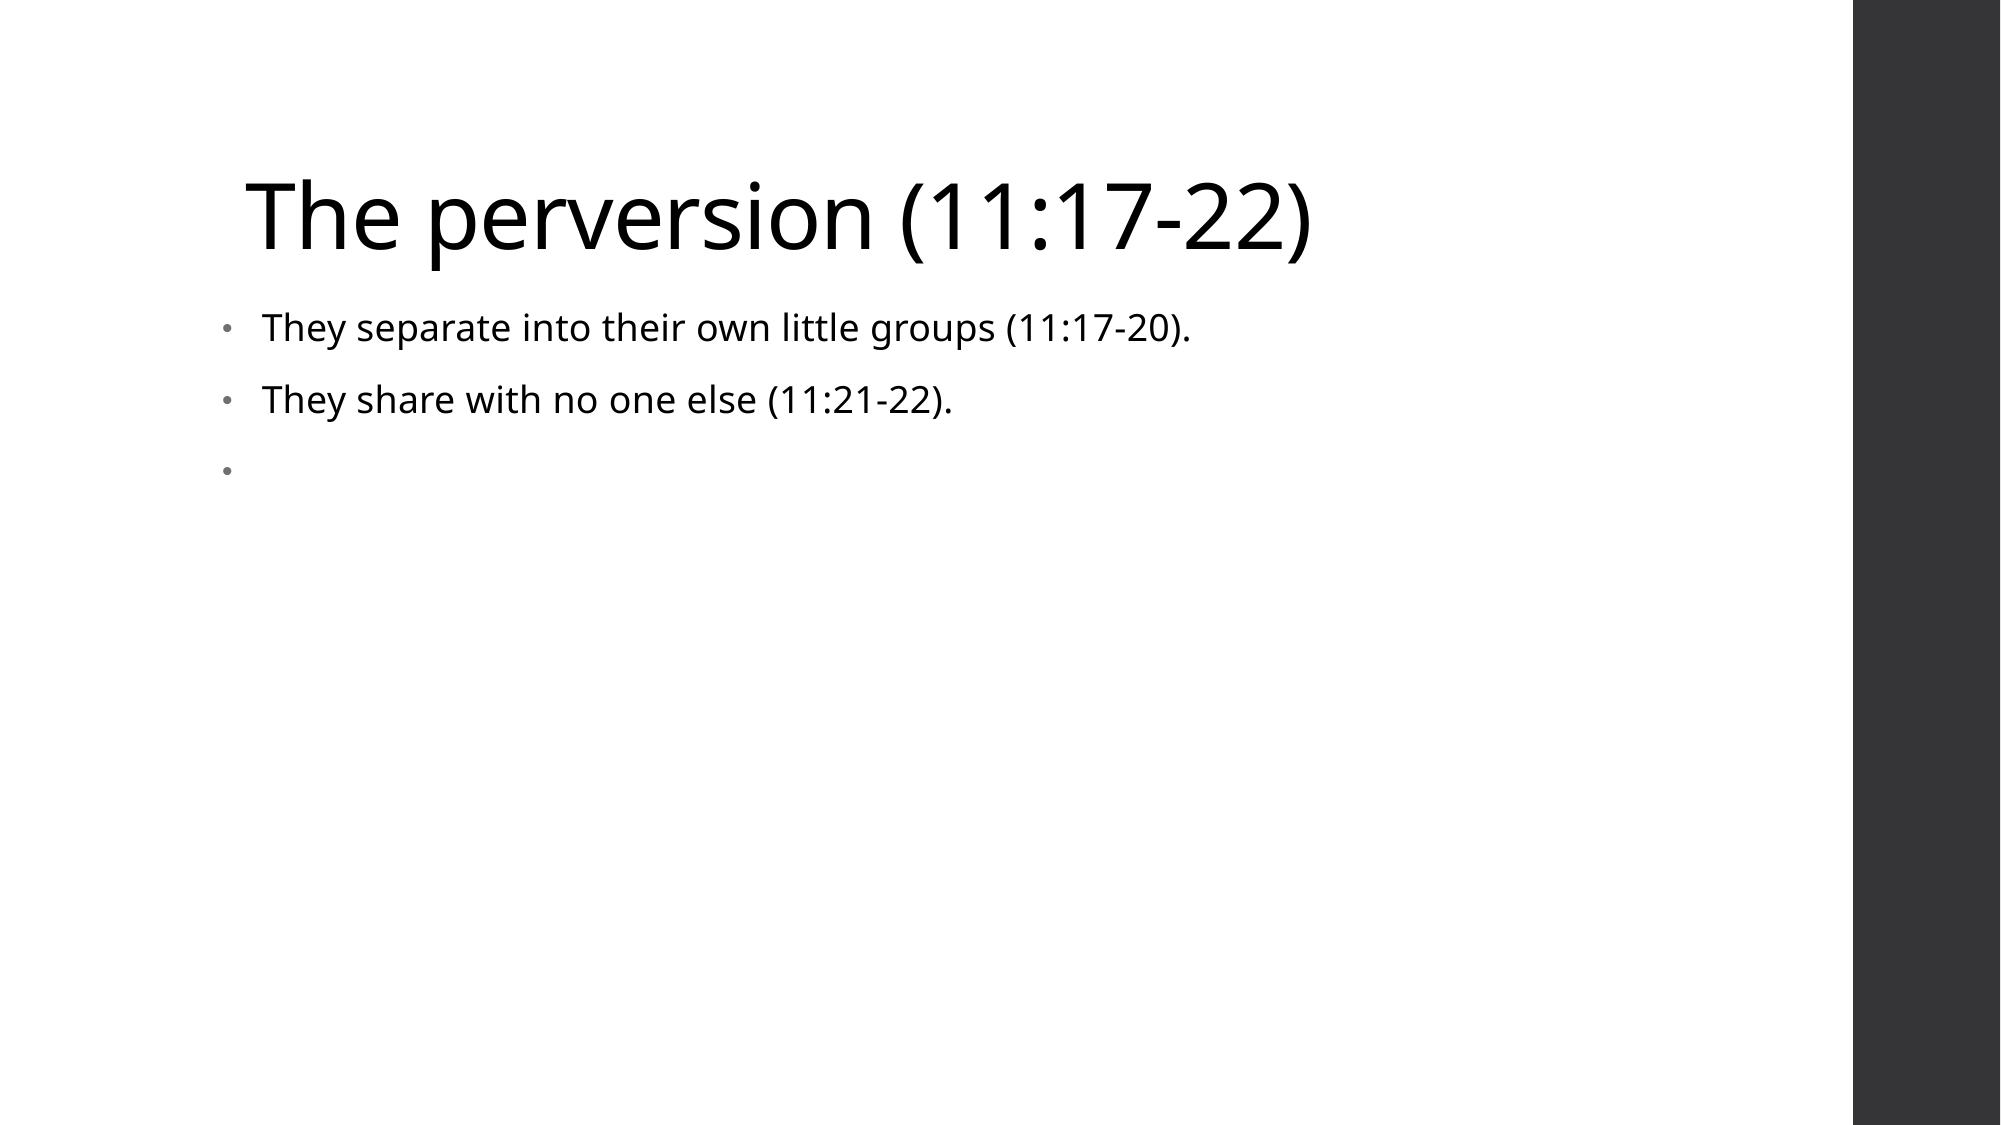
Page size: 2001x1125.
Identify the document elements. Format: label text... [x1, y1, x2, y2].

title The perversion (11:17-22) [206, 60, 1797, 278]
list They separate into their own little groups (11:17-20). They share with no one else (11:21-22). [206, 299, 1617, 1014]
